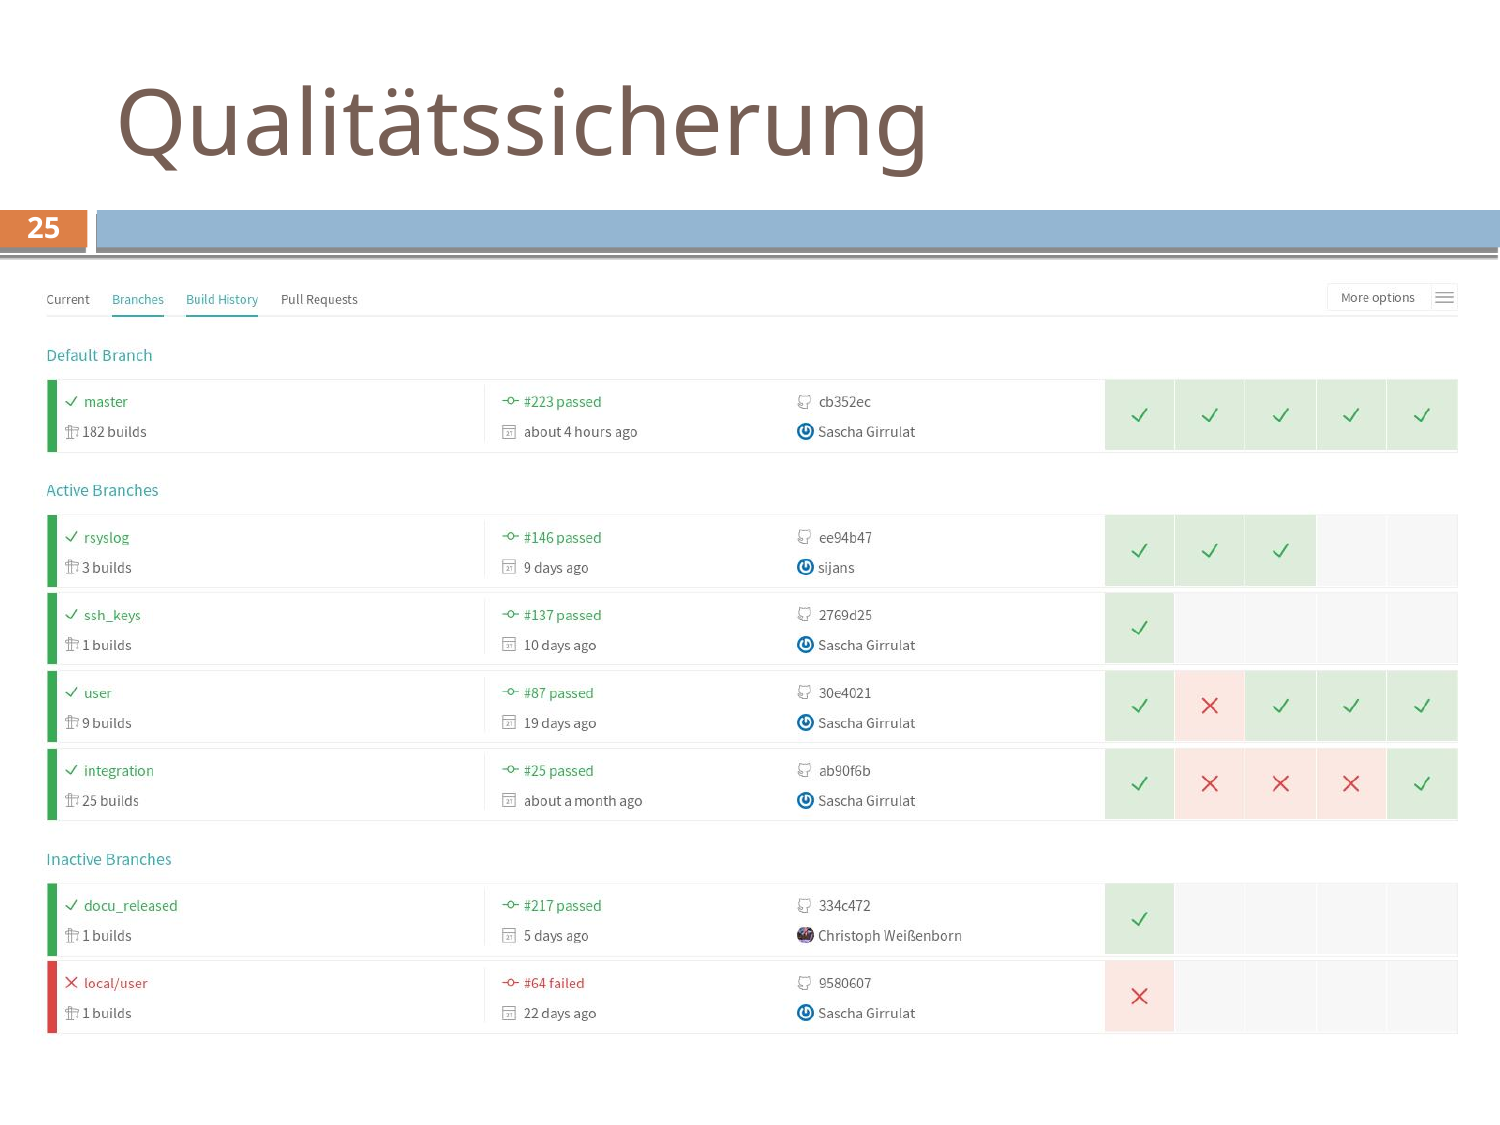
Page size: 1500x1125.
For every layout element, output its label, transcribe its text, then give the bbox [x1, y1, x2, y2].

picture [33, 279, 1469, 1046]
title Qualitätssicherung [100, 37, 1438, 200]
